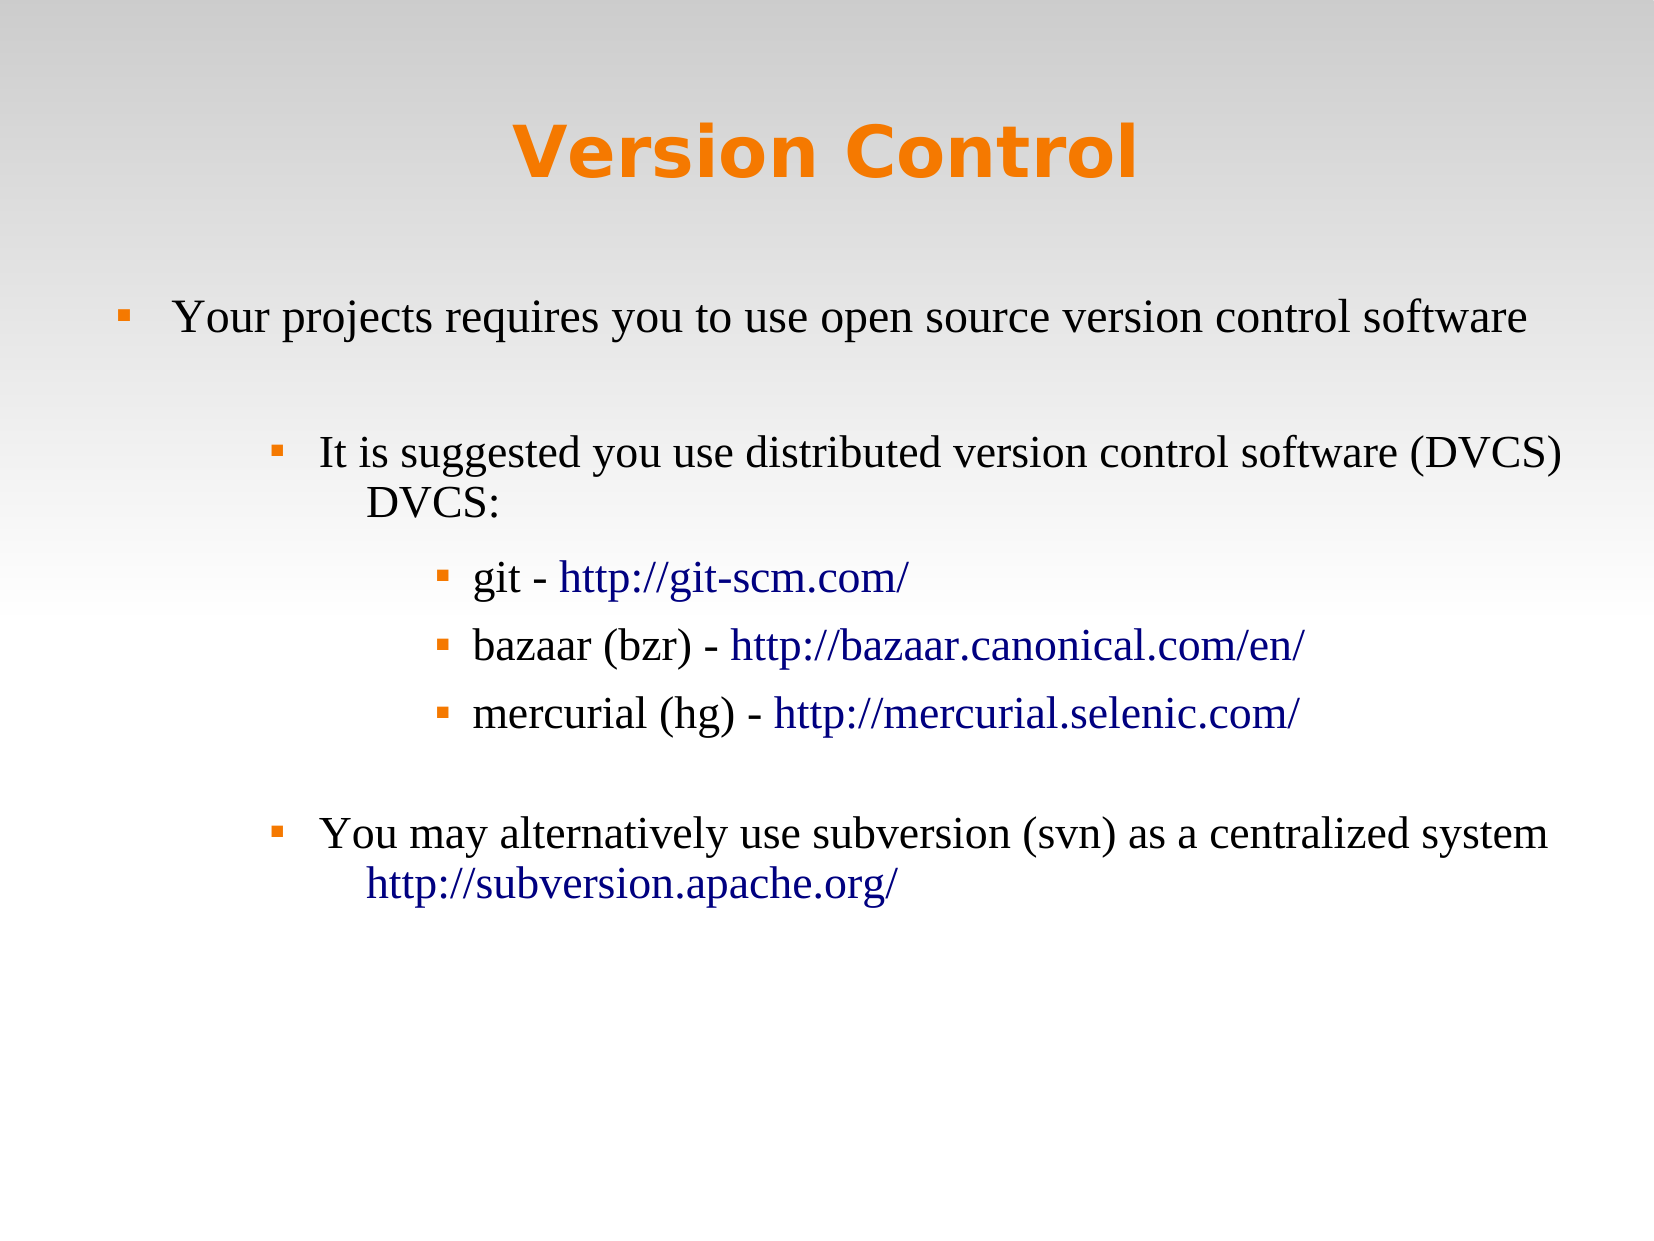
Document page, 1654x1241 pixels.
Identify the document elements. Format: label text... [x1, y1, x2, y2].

title Version Control [82, 49, 1571, 257]
list Your projects requires you to use open source version control software It is suggested you use distributed version control software (DVCS) DVCS: git - http://git-scm.com/ bazaar (bzr) - http://bazaar.canonical.com/en/ mercurial (hg) - http://mercurial.selenic.com/ You may alternatively use subversion (svn) as a centralized system http://subversion.apache.org/ [82, 290, 1571, 1109]
